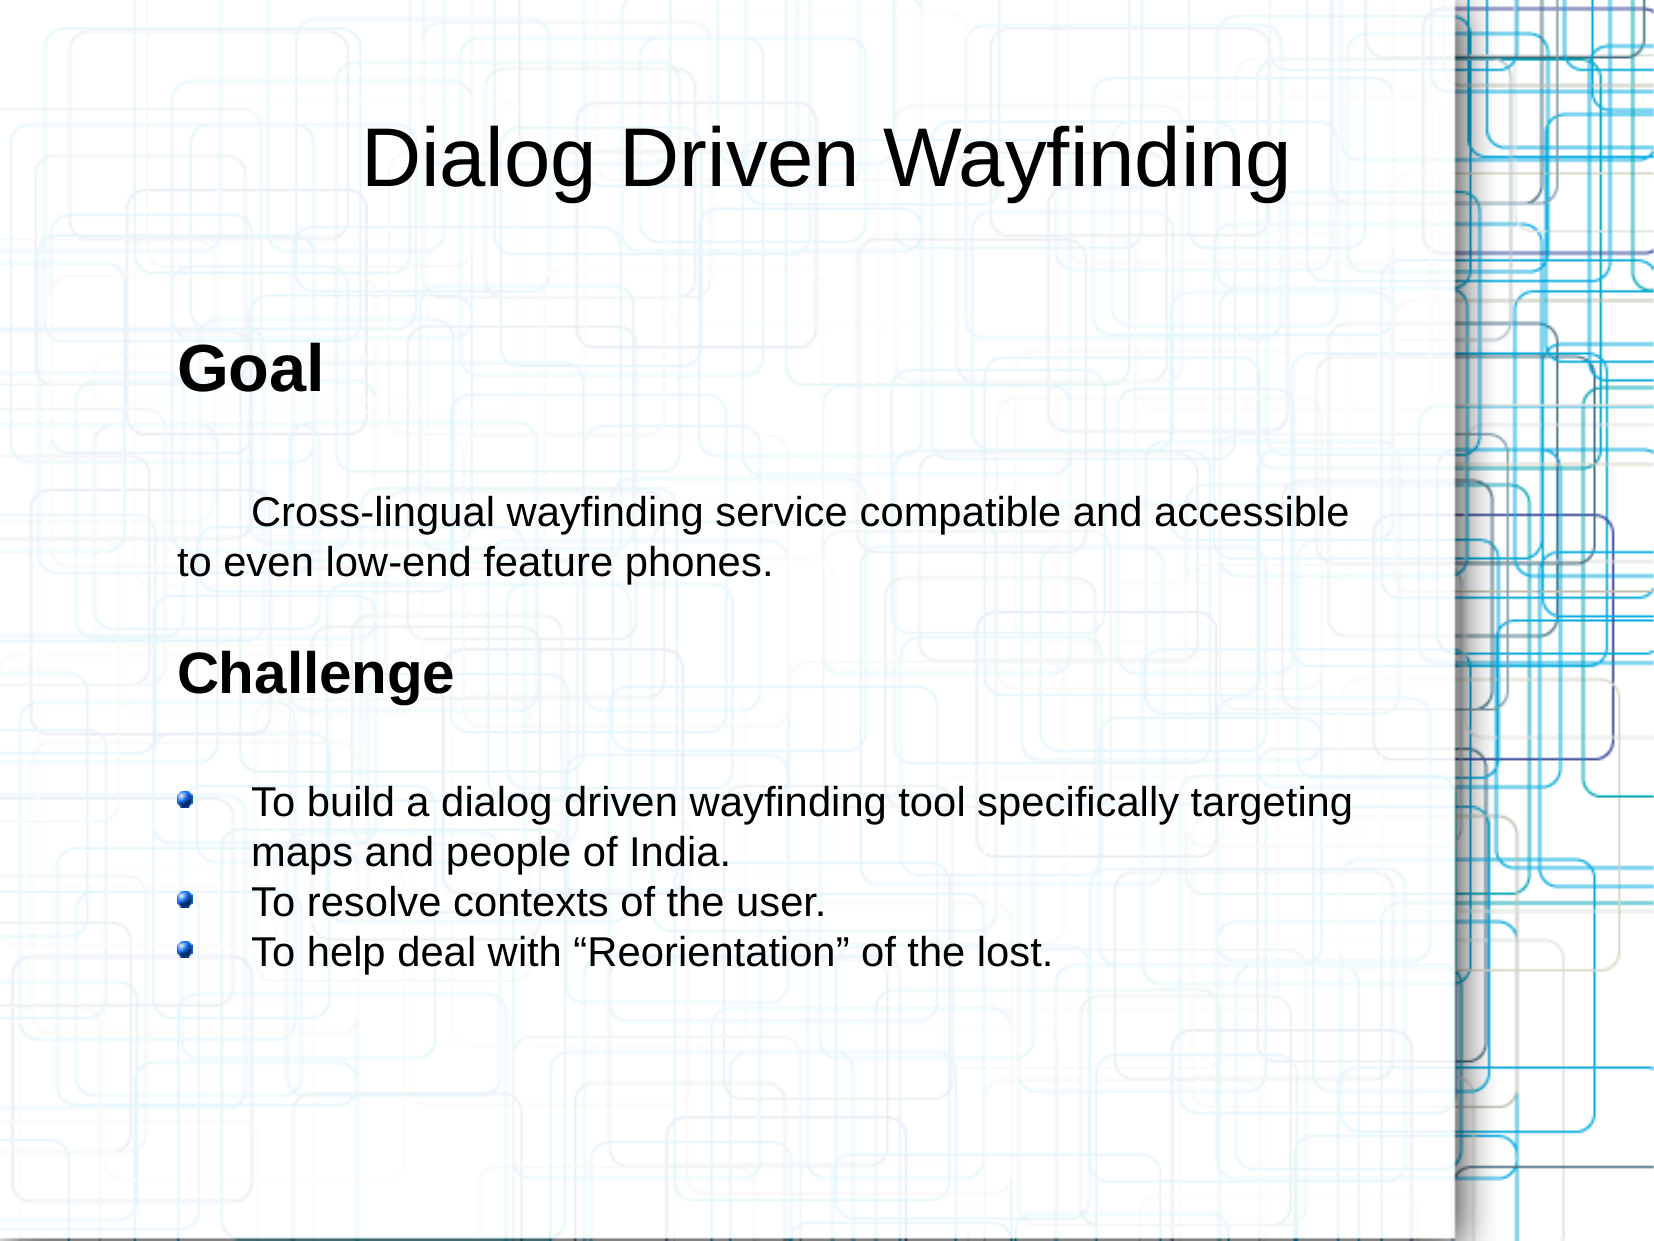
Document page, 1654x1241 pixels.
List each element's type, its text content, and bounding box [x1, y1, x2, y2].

text_box Dialog Driven Wayfinding [82, 49, 1571, 257]
picture [0, 0, 1654, 1241]
text_box Goal Cross-lingual wayfinding service compatible and accessible to even low-end feature phones. Challenge To build a dialog driven wayfinding tool specifically targeting maps and people of India. To resolve contexts of the user. To help deal with “Reorientation” of the lost. [177, 324, 1406, 1124]
